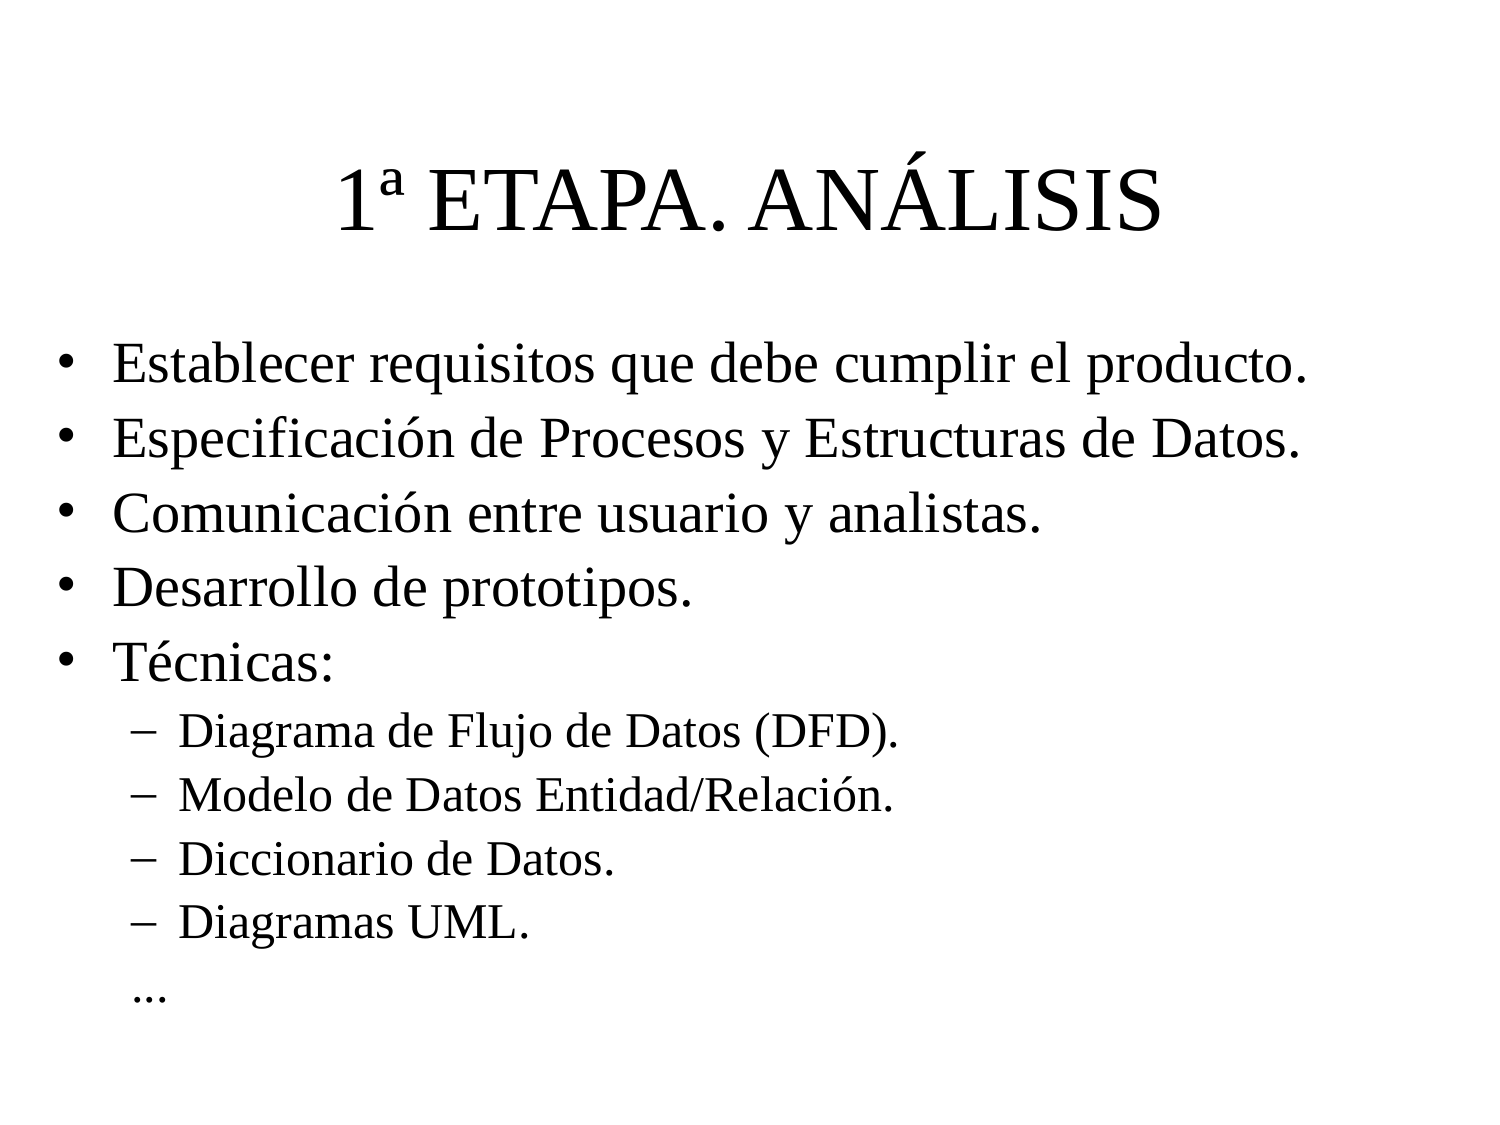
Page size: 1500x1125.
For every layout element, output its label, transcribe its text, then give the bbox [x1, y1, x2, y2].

title 1ª ETAPA. ANÁLISIS [112, 99, 1388, 288]
list Establecer requisitos que debe cumplir el producto. Especificación de Procesos y Estructuras de Datos. Comunicación entre usuario y analistas. Desarrollo de prototipos. Técnicas: Diagrama de Flujo de Datos (DFD). Modelo de Datos Entidad/Relación. Diccionario de Datos. Diagramas UML. ... [41, 324, 1463, 1083]
